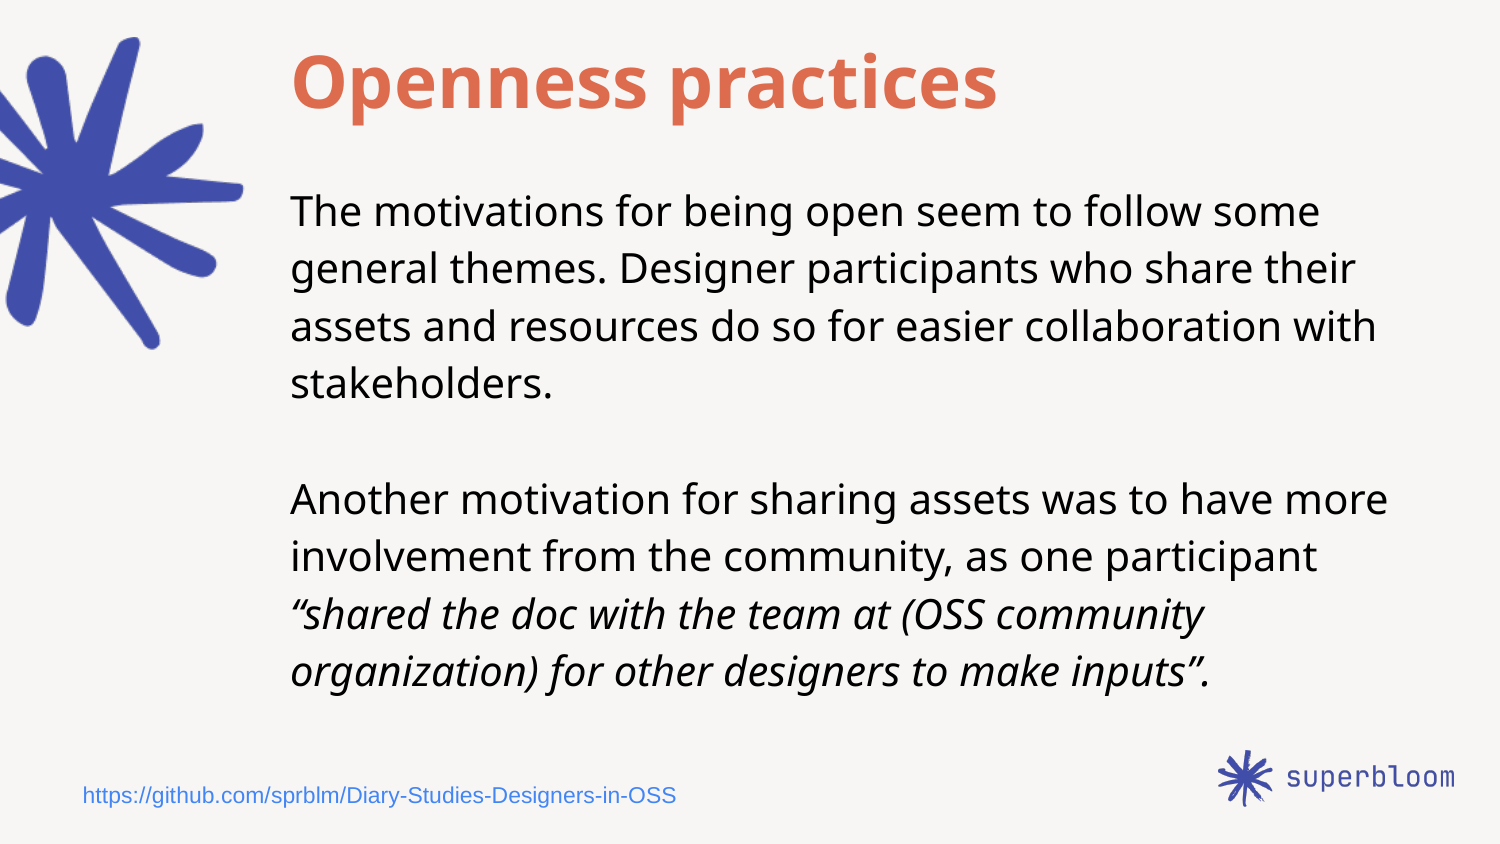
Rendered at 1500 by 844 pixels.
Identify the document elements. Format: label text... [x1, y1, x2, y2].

text_box Openness practices [275, 20, 1128, 139]
text_box https://github.com/sprblm/Diary-Studies-Designers-in-OSS [67, 765, 786, 824]
text_box The motivations for being open seem to follow some general themes. Designer participants who share their assets and resources do so for easier collaboration with stakeholders. Another motivation for sharing assets was to have more involvement from the community, as one participant “shared the doc with the team at (OSS community organization) for other designers to make inputs”. [274, 162, 1474, 711]
picture [0, 37, 260, 378]
picture [1218, 750, 1454, 807]
